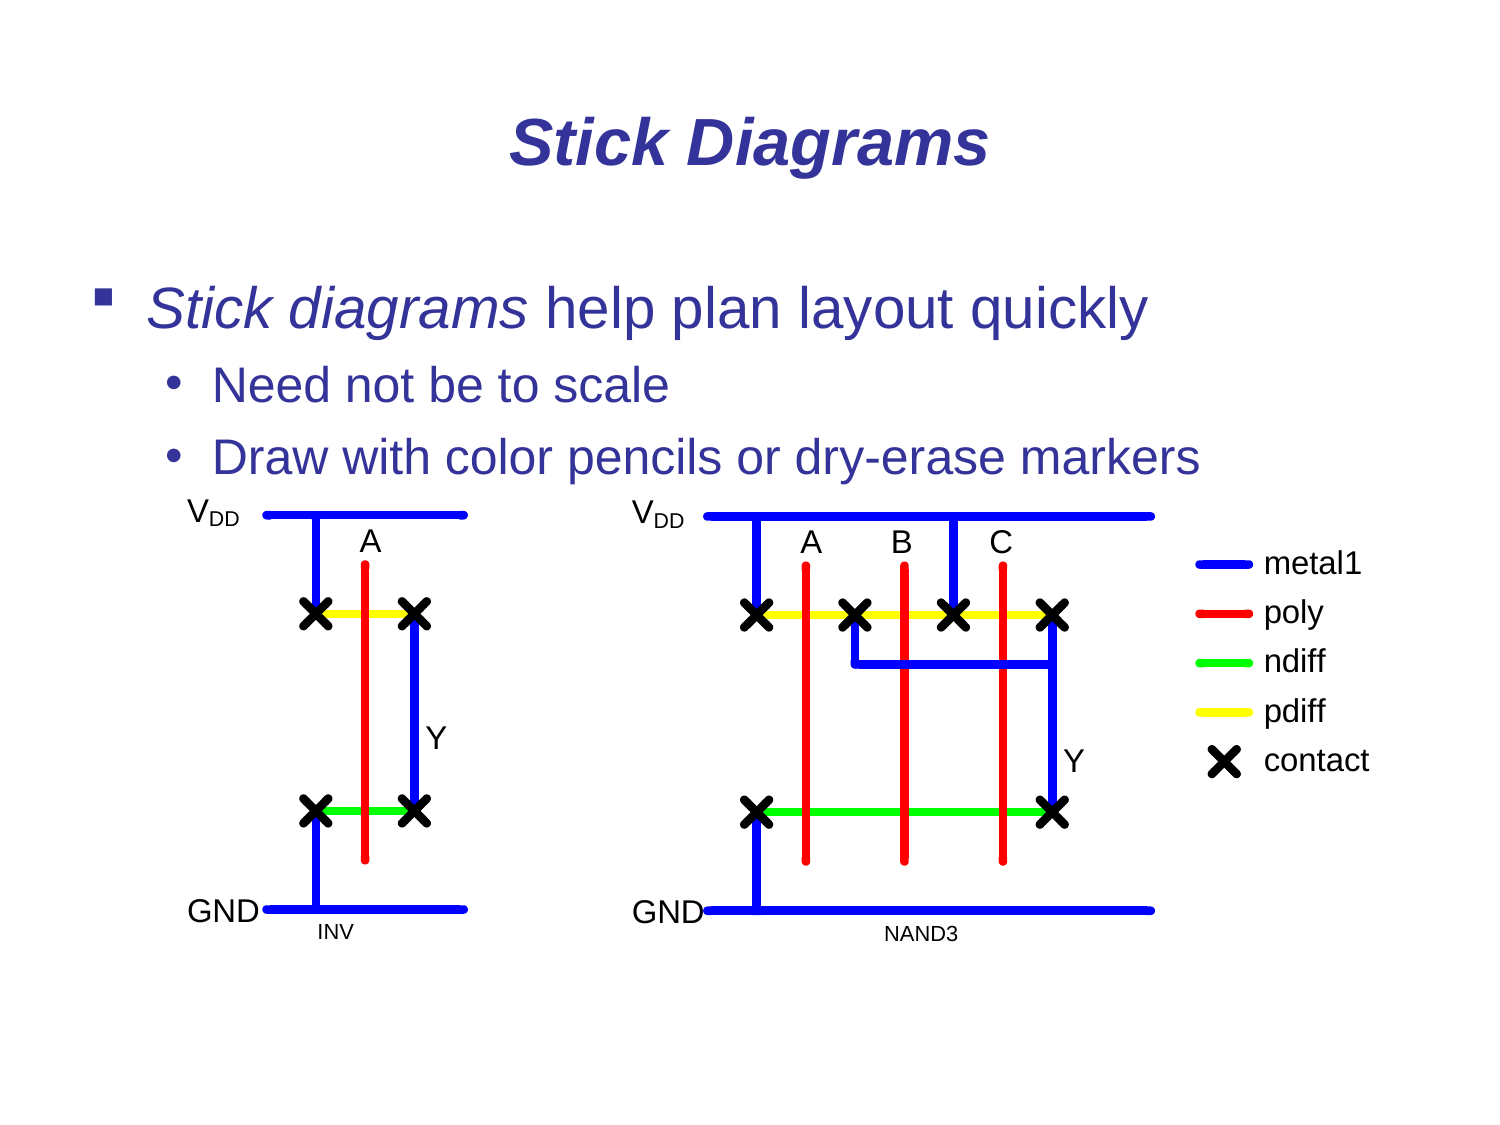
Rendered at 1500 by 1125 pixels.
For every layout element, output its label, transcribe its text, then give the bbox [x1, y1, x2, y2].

title Stick Diagrams [75, 45, 1426, 233]
list Stick diagrams help plan layout quickly Need not be to scale Draw with color pencils or dry-erase markers [75, 262, 1426, 1005]
chart [125, 487, 1388, 951]
